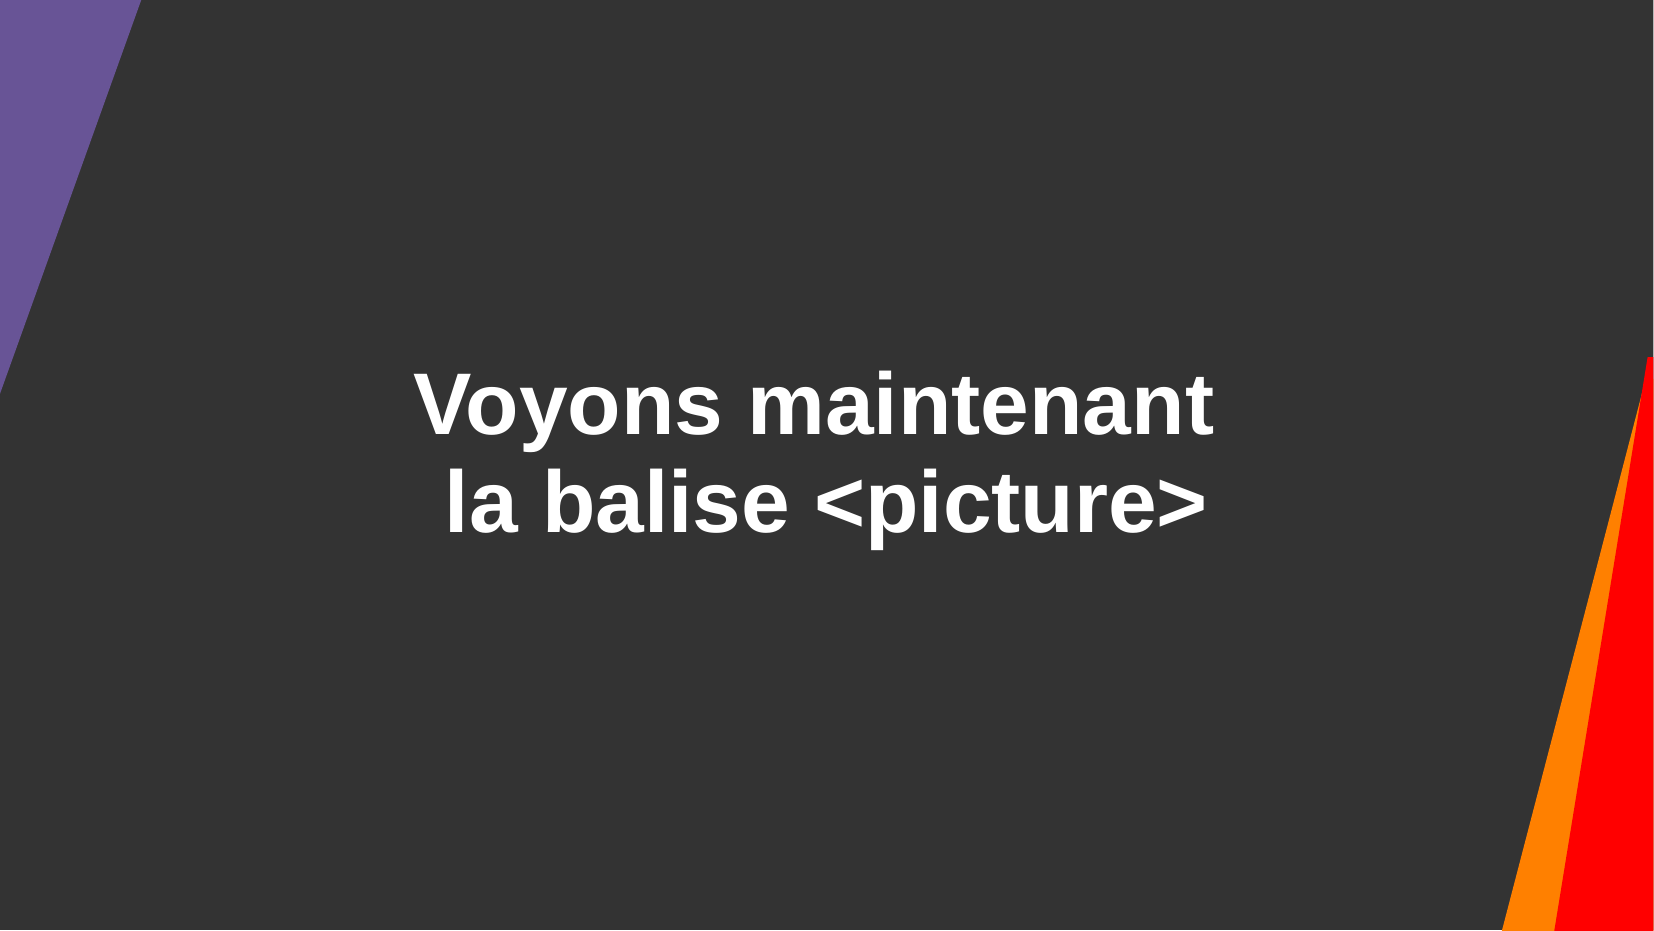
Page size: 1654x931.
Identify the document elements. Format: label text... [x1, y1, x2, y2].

text_box [1501, 356, 1654, 931]
title Voyons maintenant la balise <picture> [31, 355, 1622, 567]
text_box [0, 0, 142, 394]
